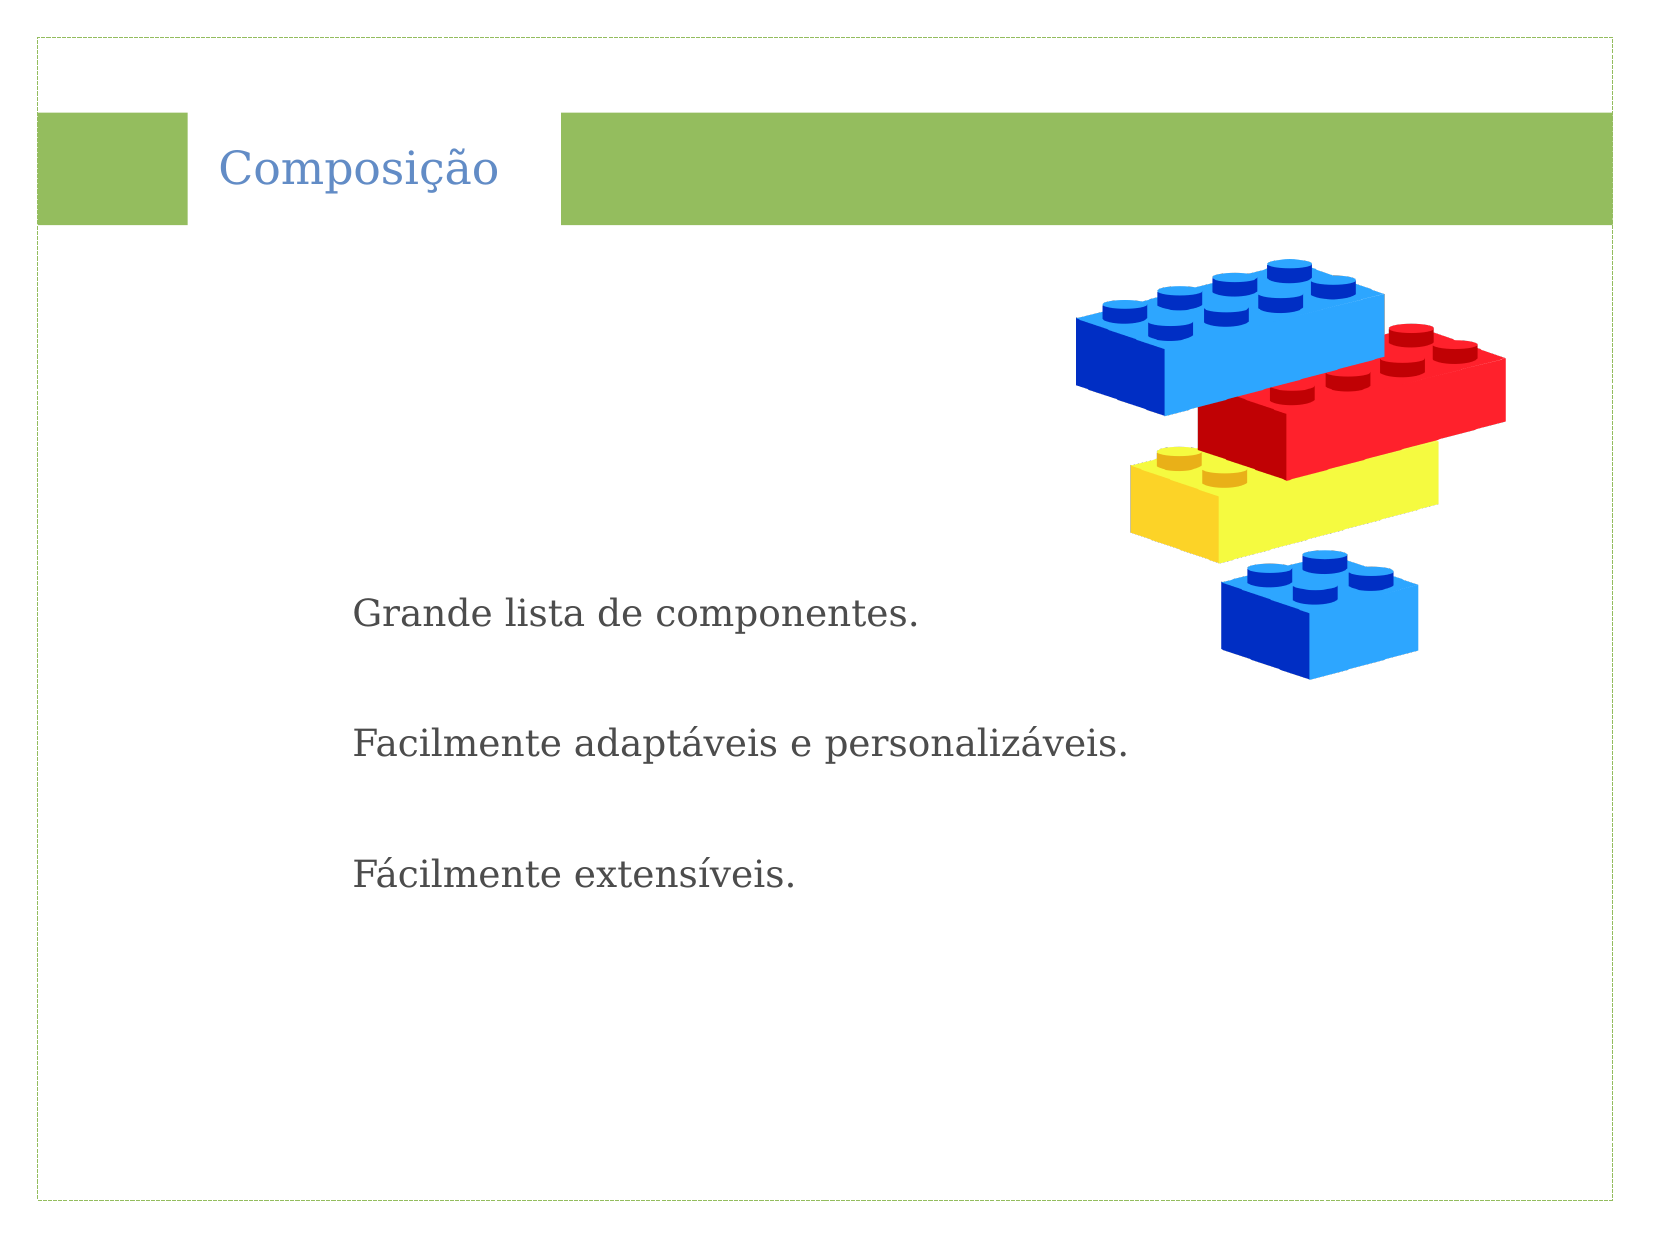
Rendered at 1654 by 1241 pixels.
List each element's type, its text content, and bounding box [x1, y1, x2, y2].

text_box [561, 112, 1613, 226]
text_box [37, 112, 188, 226]
picture [1076, 259, 1506, 680]
text_box Grande lista de componentes. Facilmente adaptáveis e personalizáveis. Fácilmente extensíveis. [337, 562, 1426, 1088]
text_box Composição [203, 134, 515, 203]
